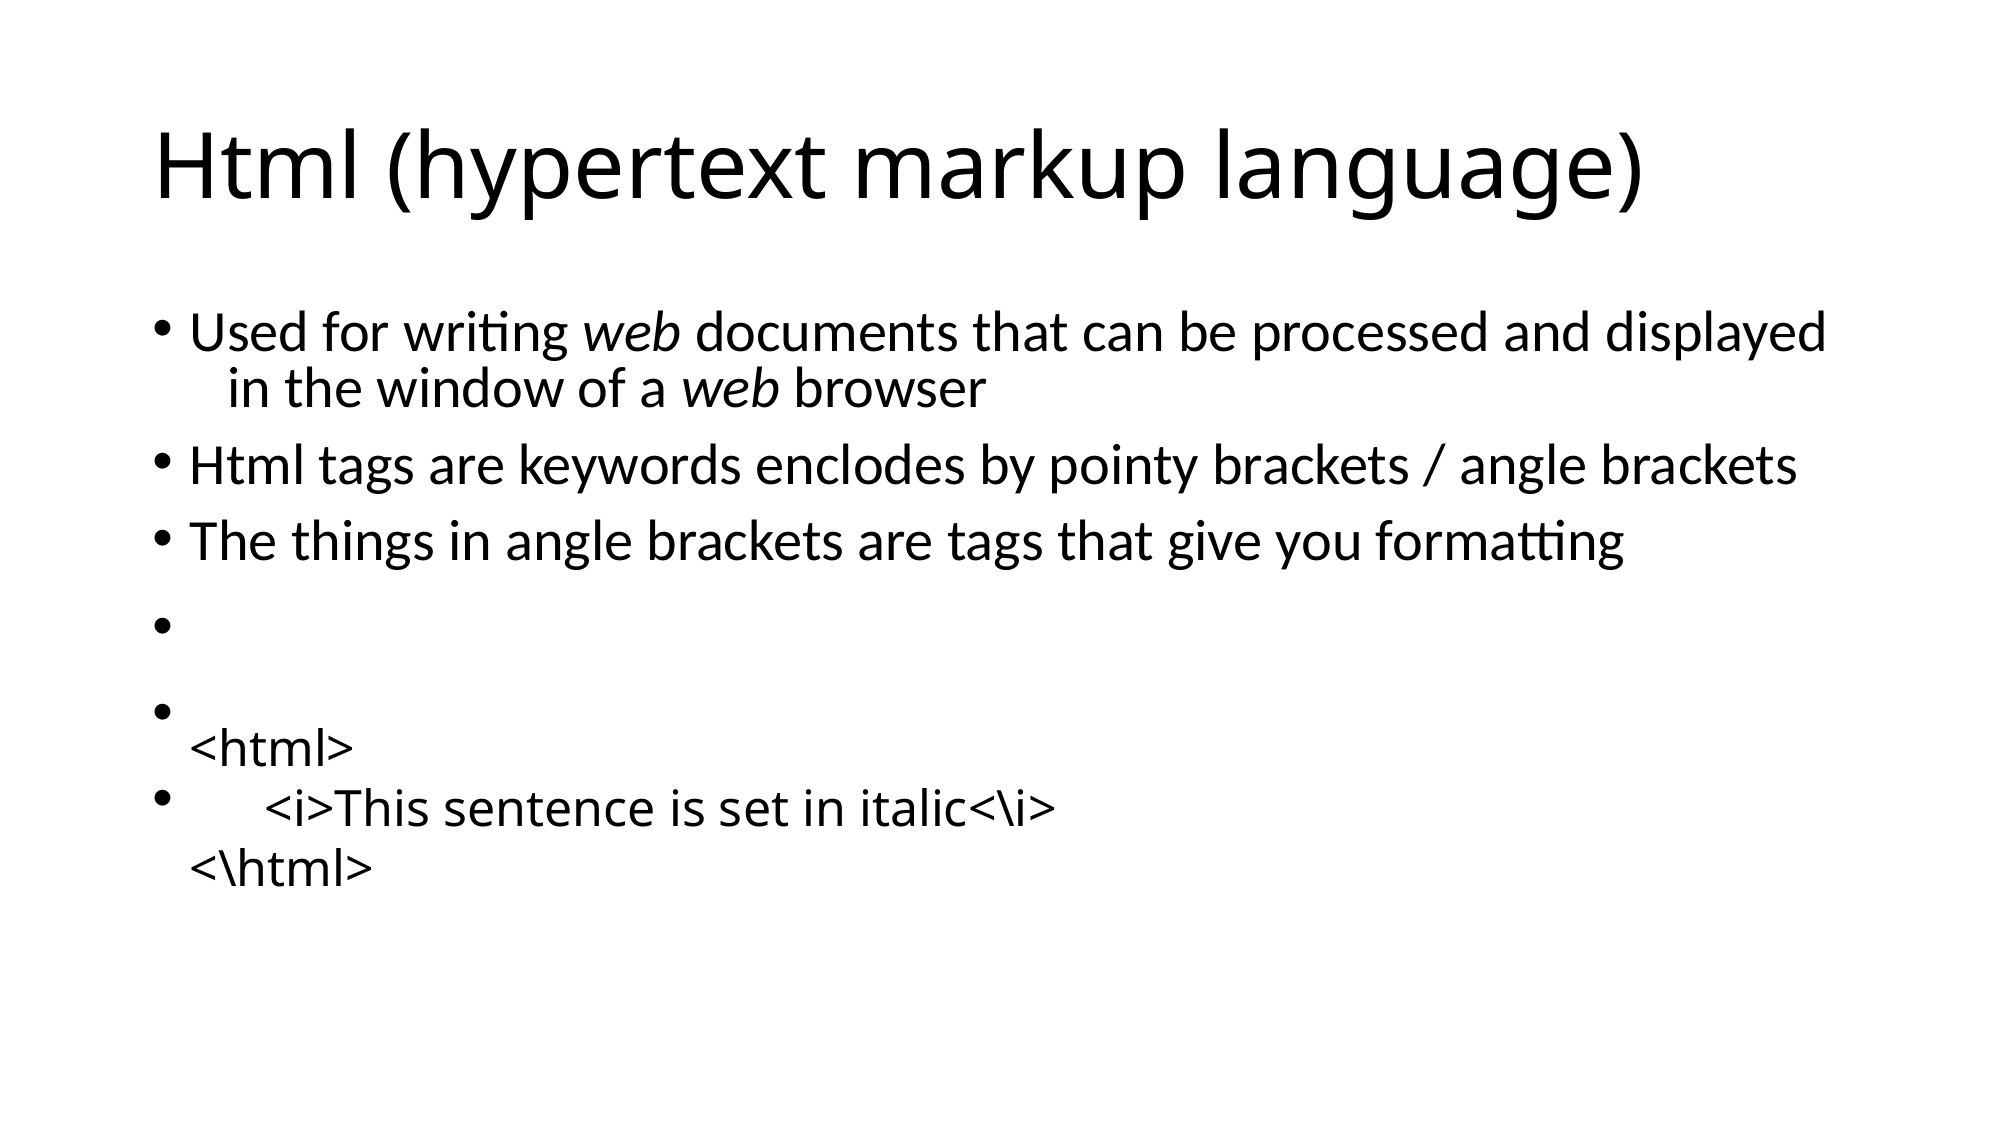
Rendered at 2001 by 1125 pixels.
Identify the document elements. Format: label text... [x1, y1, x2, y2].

list Used for writing web documents that can be processed and displayed in the window of a web browser Html tags are keywords enclodes by pointy brackets / angle brackets The things in angle brackets are tags that give you formatting [137, 299, 1863, 589]
text_box <html> <i>This sentence is set in italic<\i> <\html> [174, 708, 1785, 906]
title Html (hypertext markup language) [137, 59, 1863, 278]
